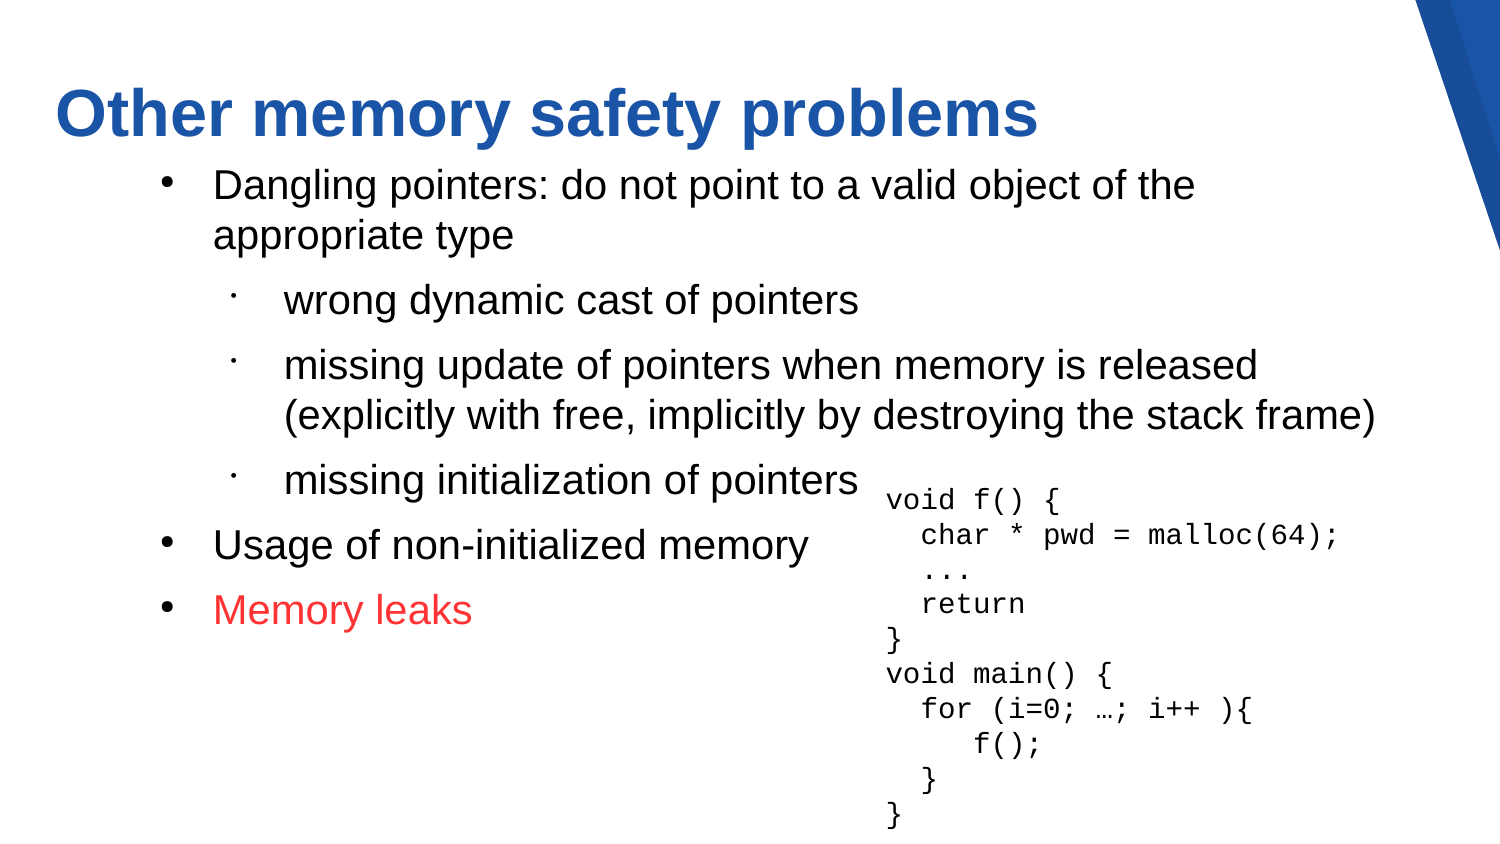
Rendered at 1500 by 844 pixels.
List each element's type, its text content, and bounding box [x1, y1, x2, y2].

list Dangling pointers: do not point to a valid object of the appropriate type wrong dynamic cast of pointers missing update of pointers when memory is released (explicitly with free, implicitly by destroying the stack frame) missing initialization of pointers Usage of non-initialized memory Memory leaks [127, 142, 1411, 643]
title Other memory safety problems [40, 97, 1306, 166]
list void f() { char * pwd = malloc(64); ... return } void main() { for (i=0; …; i++ ){ f(); } } [870, 465, 1500, 844]
